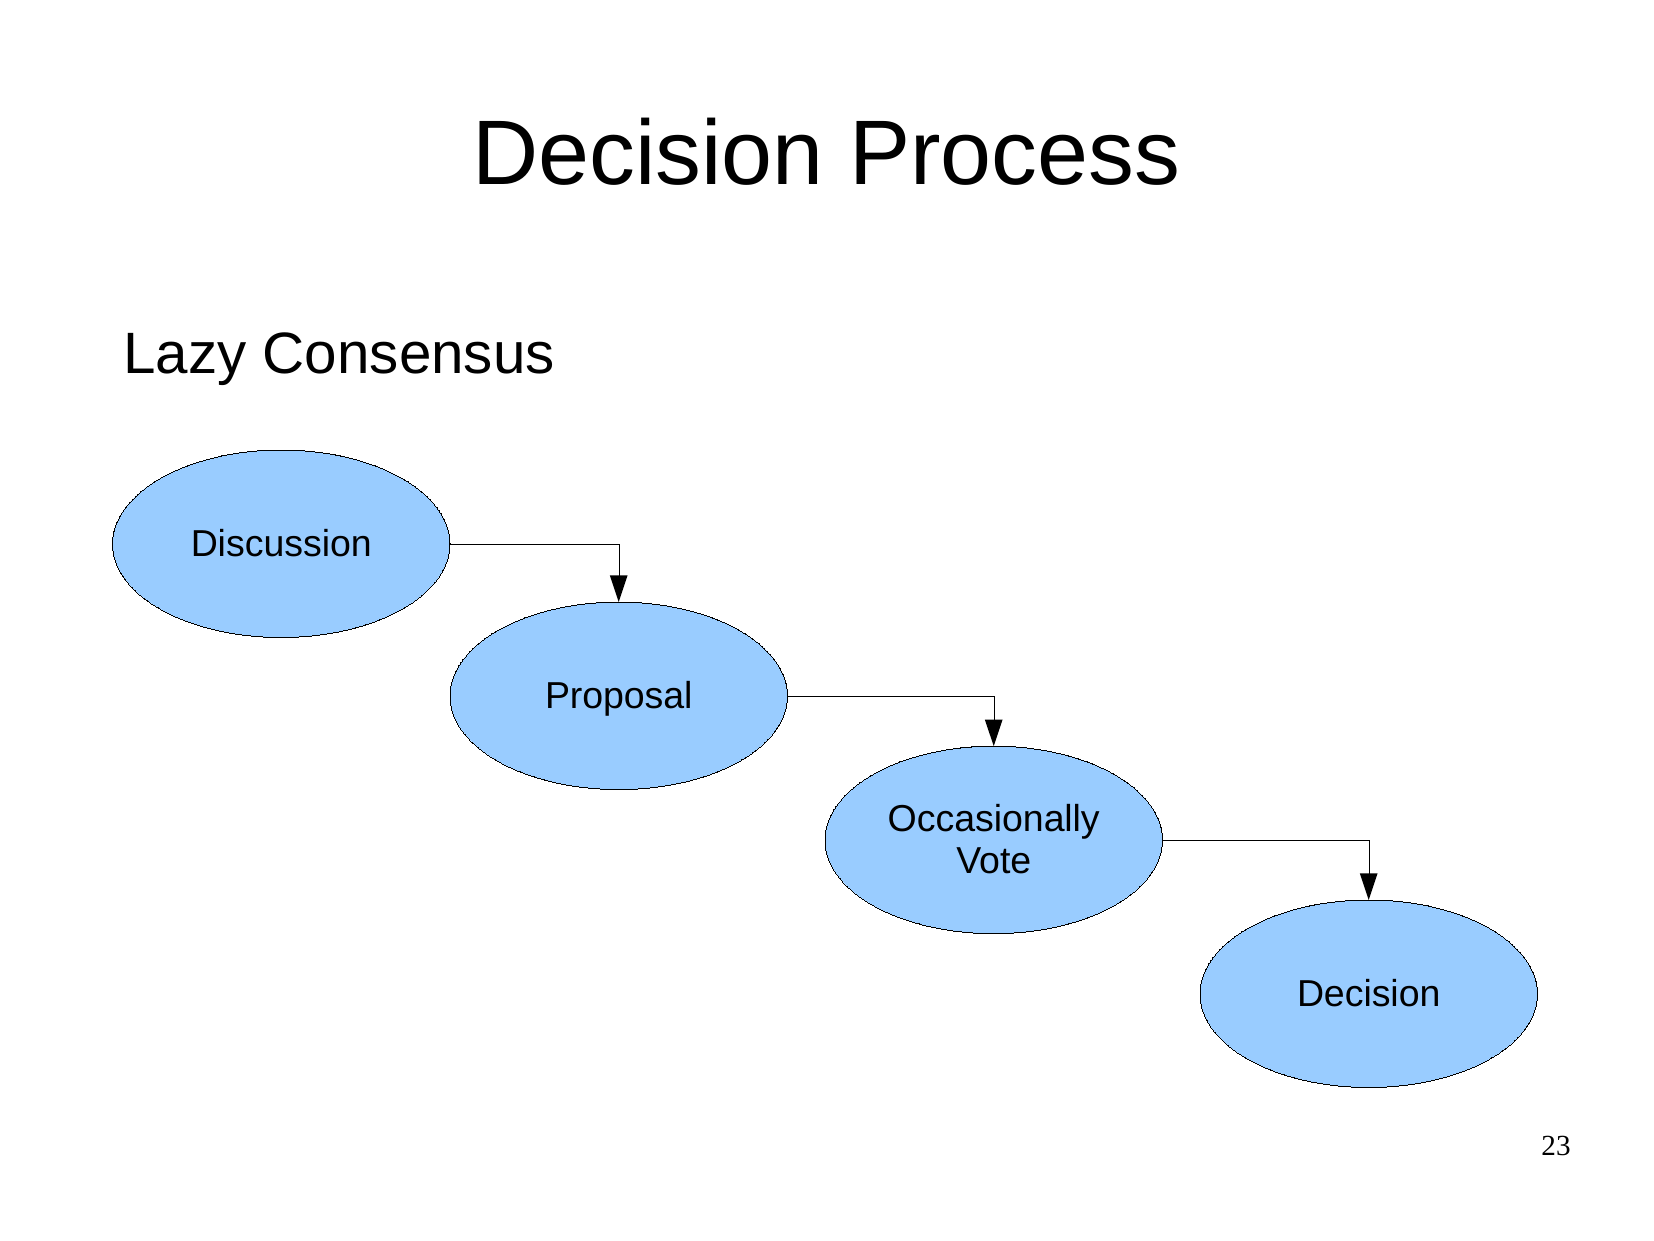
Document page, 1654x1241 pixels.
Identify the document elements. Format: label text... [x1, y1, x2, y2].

text_box Lazy Consensus [108, 313, 634, 394]
title Decision Process [82, 49, 1571, 257]
text_box Decision [1200, 900, 1538, 1088]
text_box Occasionally Vote [825, 746, 1163, 934]
text_box Discussion [112, 450, 451, 638]
text_box Proposal [450, 602, 788, 790]
